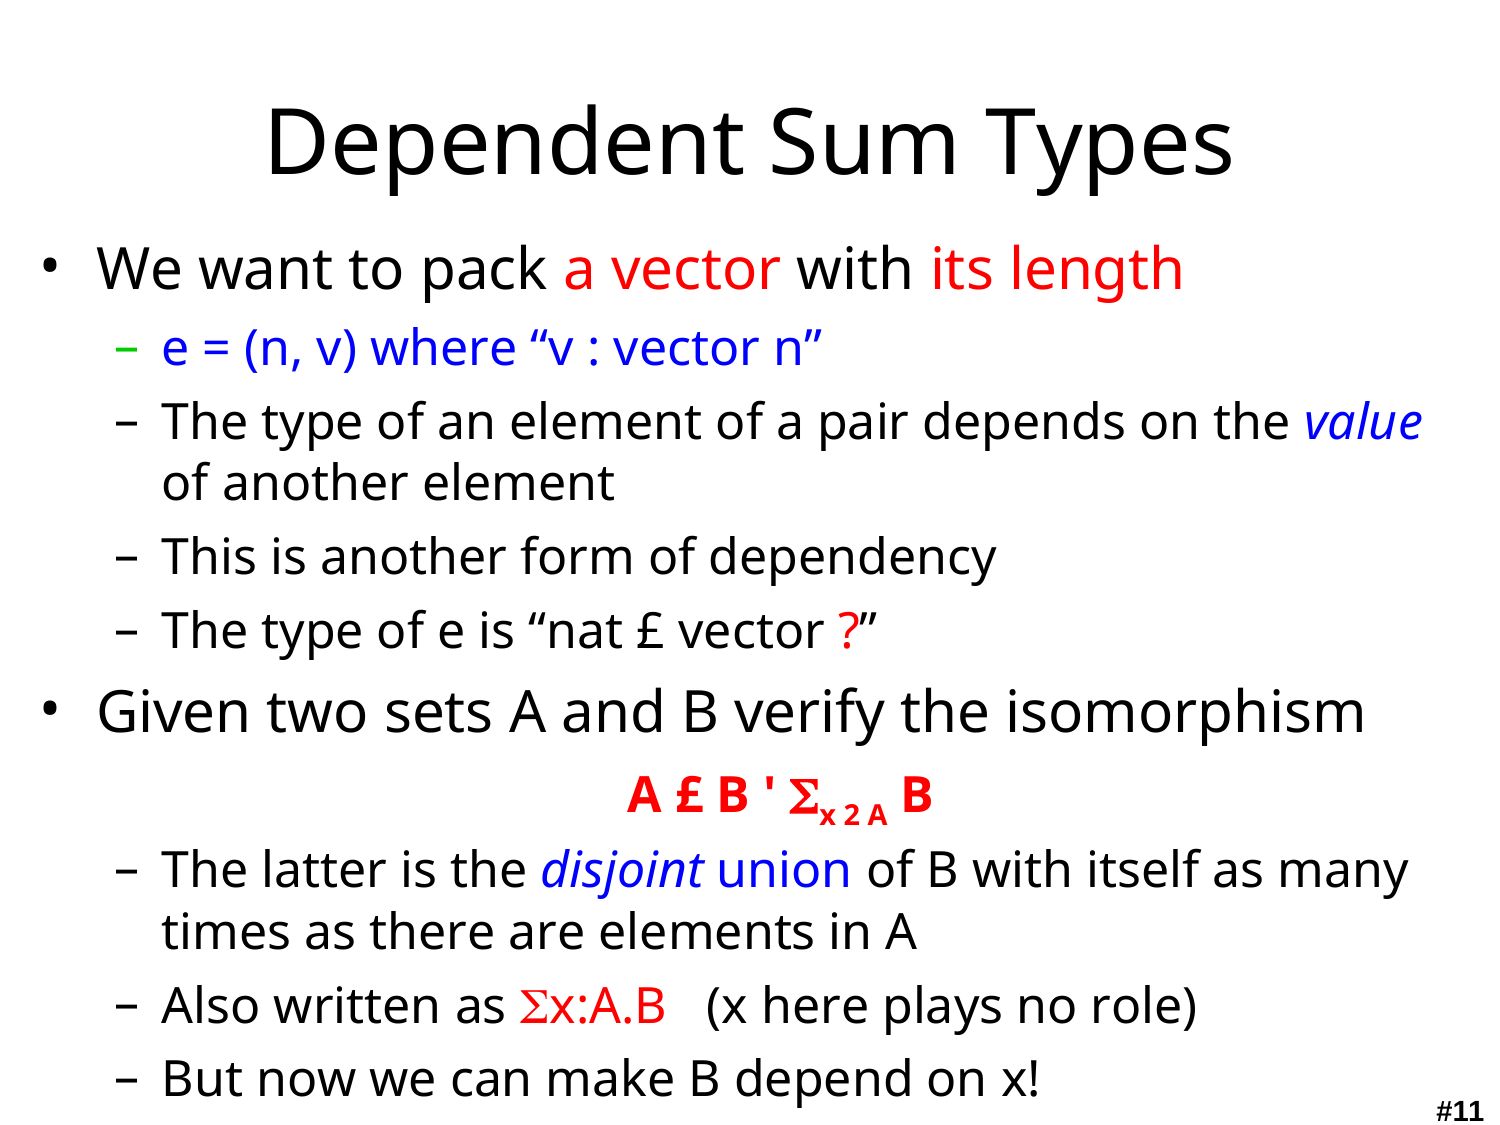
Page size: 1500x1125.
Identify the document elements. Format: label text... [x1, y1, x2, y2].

list We want to pack a vector with its length e = (n, v) where “v : vector n” The type of an element of a pair depends on the value of another element This is another form of dependency The type of e is “nat £ vector ?” Given two sets A and B verify the isomorphism A £ B ' x 2 A B The latter is the disjoint union of B with itself as many times as there are elements in A Also written as x:A.B (x here plays no role) But now we can make B depend on x! [24, 224, 1476, 1063]
title Dependent Sum Types [24, 45, 1476, 224]
